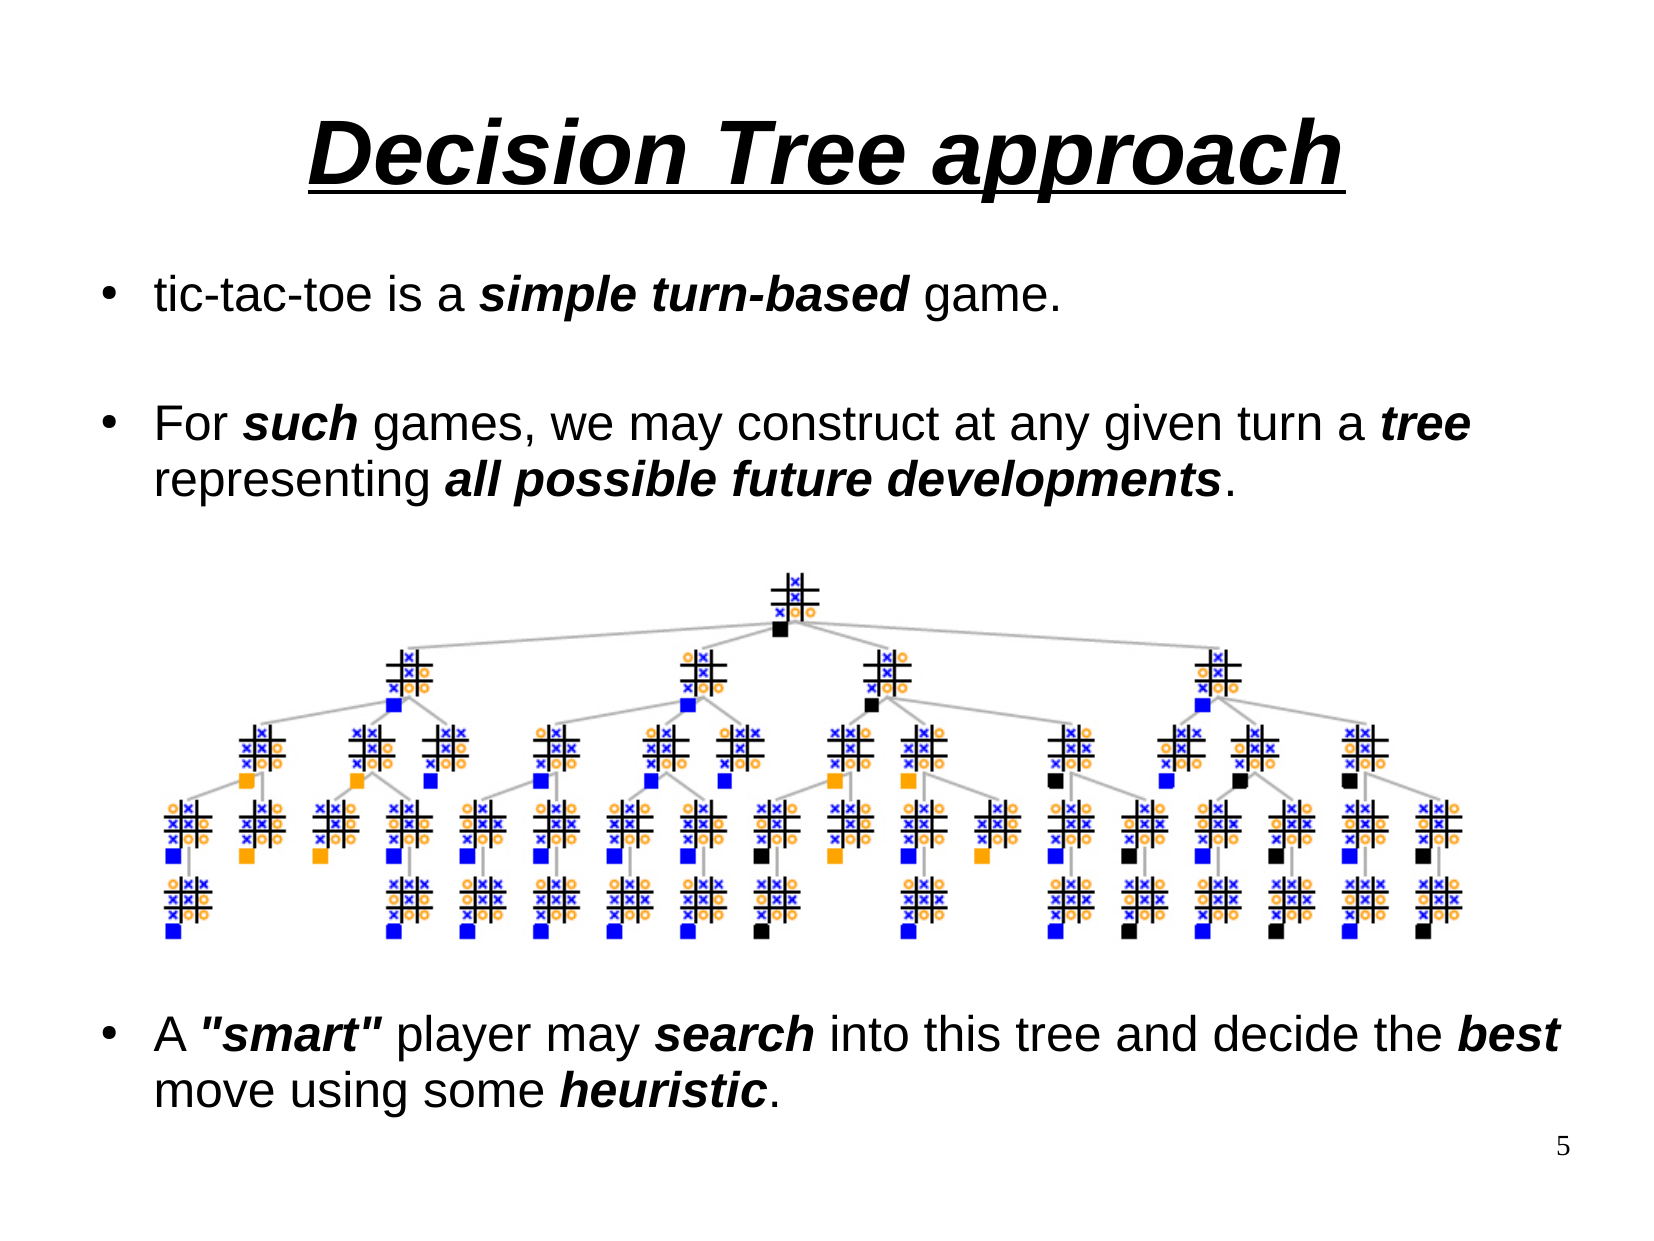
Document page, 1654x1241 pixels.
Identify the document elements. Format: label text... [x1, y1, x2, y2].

title Decision Tree approach [82, 49, 1571, 257]
list tic-tac-toe is a simple turn-based game. For such games, we may construct at any given turn a tree representing all possible future developments. A "smart" player may search into this tree and decide the best move using some heuristic. [82, 266, 1571, 1152]
